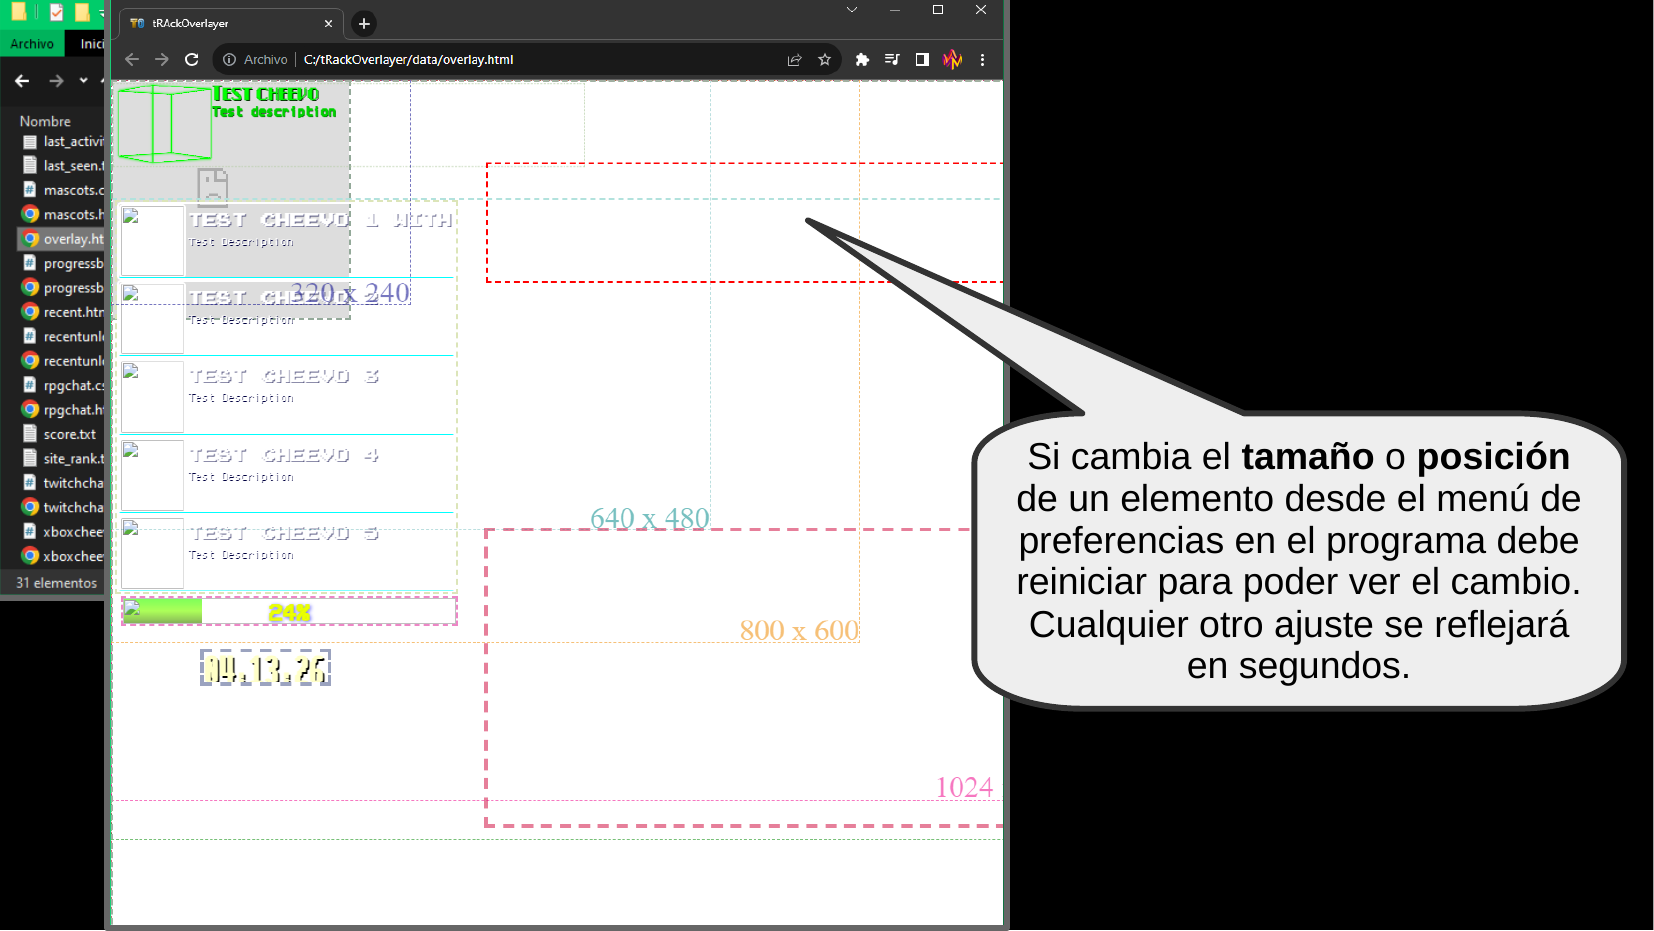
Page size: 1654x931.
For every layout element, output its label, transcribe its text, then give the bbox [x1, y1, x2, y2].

picture [0, 0, 104, 596]
picture [110, 0, 1004, 926]
text_box Si cambia el tamaño o posición de un elemento desde el menú de preferencias en el programa debe reiniciar para poder ver el cambio. Cualquier otro ajuste se reflejará en segundos. [807, 220, 1625, 709]
